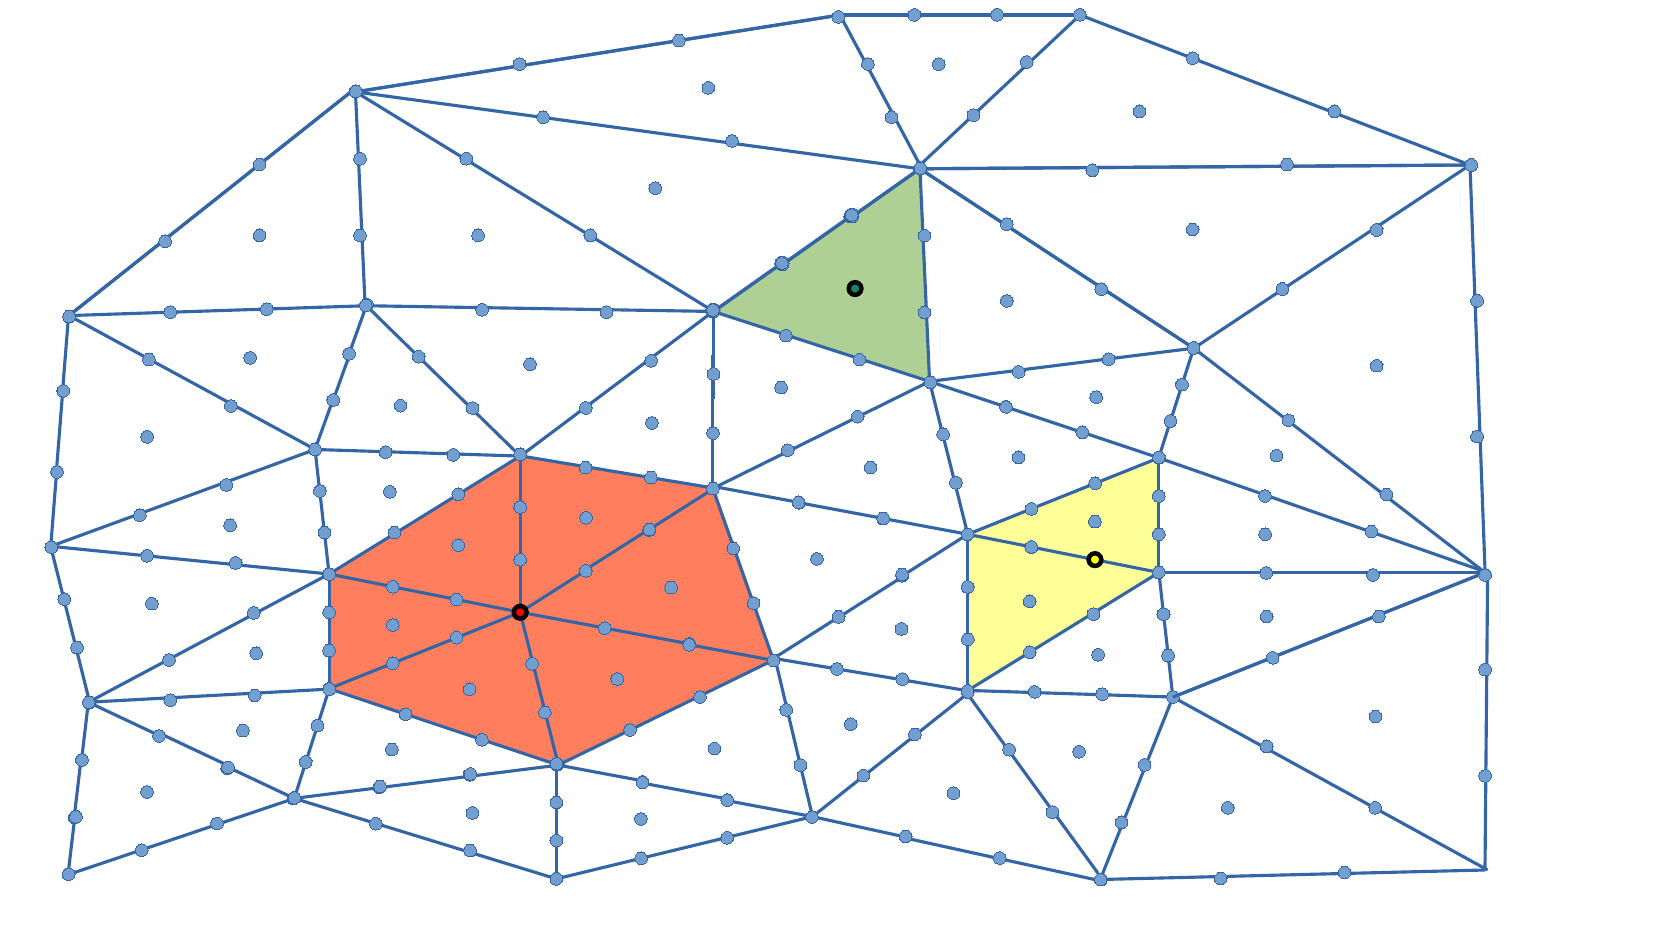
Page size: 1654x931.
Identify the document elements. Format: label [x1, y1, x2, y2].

text_box [513, 57, 526, 71]
text_box [1258, 527, 1272, 541]
text_box [810, 552, 824, 566]
text_box [636, 775, 649, 789]
text_box [999, 400, 1013, 414]
text_box [1470, 430, 1484, 443]
text_box [1156, 607, 1171, 621]
text_box [1370, 359, 1384, 372]
text_box [1091, 648, 1105, 662]
text_box [163, 693, 177, 707]
text_box [379, 445, 392, 459]
text_box [634, 812, 648, 826]
text_box [1089, 390, 1103, 404]
text_box [1000, 294, 1014, 308]
text_box [57, 592, 71, 606]
text_box [720, 793, 734, 807]
text_box [708, 742, 721, 755]
text_box [223, 518, 237, 532]
text_box [353, 228, 367, 242]
text_box [82, 696, 96, 710]
text_box [1186, 51, 1200, 65]
text_box [299, 755, 313, 769]
text_box [308, 442, 322, 456]
text_box [885, 110, 898, 124]
text_box [1166, 690, 1180, 704]
text_box [140, 430, 154, 444]
text_box [1221, 801, 1235, 815]
text_box [1020, 55, 1034, 69]
text_box [383, 485, 397, 499]
text_box [466, 401, 479, 415]
text_box [644, 354, 658, 368]
text_box [243, 351, 257, 365]
text_box [1186, 223, 1200, 236]
text_box [1266, 651, 1279, 665]
text_box [1028, 685, 1041, 699]
text_box [62, 867, 76, 881]
text_box [1085, 163, 1099, 177]
text_box [1175, 378, 1189, 391]
text_box [1115, 815, 1128, 829]
text_box [1276, 282, 1289, 296]
text_box [475, 303, 489, 317]
text_box [895, 568, 909, 583]
text_box [583, 228, 597, 242]
text_box [459, 152, 473, 166]
text_box [1369, 710, 1382, 723]
text_box [1260, 739, 1274, 753]
text_box [1258, 489, 1272, 503]
text_box [707, 367, 720, 381]
text_box [359, 298, 374, 312]
text_box [523, 357, 537, 371]
text_box [961, 451, 1166, 699]
text_box [1000, 217, 1014, 231]
text_box [260, 302, 274, 316]
text_box [830, 662, 844, 676]
text_box [861, 57, 875, 71]
text_box [253, 158, 266, 171]
text_box [648, 181, 662, 195]
text_box [1280, 158, 1294, 171]
text_box [219, 478, 233, 492]
text_box [412, 350, 426, 364]
text_box [372, 780, 387, 794]
text_box [311, 719, 324, 732]
text_box [844, 717, 858, 731]
text_box [253, 228, 266, 242]
text_box [1075, 425, 1089, 439]
text_box [990, 8, 1004, 22]
text_box [322, 447, 781, 771]
text_box [1002, 743, 1016, 757]
text_box [1012, 450, 1025, 464]
text_box [62, 310, 76, 323]
text_box [1260, 610, 1274, 623]
text_box [1138, 758, 1151, 772]
text_box [236, 724, 250, 737]
text_box [342, 347, 356, 361]
text_box [1102, 352, 1115, 366]
text_box [805, 810, 819, 824]
text_box [1164, 414, 1177, 428]
text_box [1368, 801, 1382, 815]
text_box [1282, 413, 1295, 427]
text_box [1478, 663, 1492, 676]
text_box [908, 728, 922, 741]
text_box [1328, 104, 1341, 118]
text_box [385, 743, 399, 756]
text_box [895, 672, 909, 686]
text_box [229, 556, 243, 570]
text_box [326, 393, 340, 407]
text_box [1366, 568, 1380, 582]
text_box [1094, 282, 1108, 296]
text_box [1372, 610, 1386, 623]
text_box [158, 234, 172, 248]
text_box [1133, 104, 1146, 118]
text_box [832, 610, 846, 624]
text_box [908, 8, 921, 22]
text_box [706, 426, 720, 440]
text_box [600, 305, 613, 319]
text_box [1046, 805, 1059, 819]
text_box [851, 410, 865, 424]
text_box [140, 785, 154, 799]
text_box [792, 495, 806, 510]
text_box [142, 353, 156, 366]
text_box [288, 791, 301, 805]
text_box [349, 84, 363, 98]
text_box [1012, 365, 1026, 379]
text_box [1478, 769, 1492, 783]
text_box [162, 653, 176, 667]
text_box [1161, 649, 1175, 662]
text_box [446, 448, 460, 462]
text_box [68, 810, 83, 824]
text_box [645, 416, 659, 430]
text_box [1338, 866, 1352, 879]
text_box [1072, 745, 1086, 759]
text_box [1073, 8, 1087, 22]
text_box [549, 834, 563, 848]
text_box [1270, 449, 1283, 462]
text_box [463, 767, 477, 782]
text_box [705, 161, 937, 389]
text_box [967, 108, 980, 122]
text_box [135, 843, 149, 857]
text_box [895, 622, 908, 636]
text_box [936, 427, 950, 441]
text_box [876, 512, 890, 525]
text_box [1478, 568, 1492, 582]
text_box [1187, 341, 1200, 355]
text_box [44, 540, 58, 554]
text_box [394, 399, 407, 413]
text_box [463, 844, 477, 857]
text_box [224, 399, 238, 413]
text_box [1365, 525, 1378, 538]
text_box [932, 57, 946, 71]
text_box [50, 465, 64, 479]
text_box [781, 443, 795, 457]
text_box [248, 689, 262, 702]
text_box [831, 10, 845, 24]
text_box [947, 786, 960, 800]
text_box [899, 830, 913, 843]
text_box [550, 872, 563, 886]
text_box [1370, 223, 1384, 237]
text_box [210, 817, 224, 830]
text_box [56, 384, 70, 398]
text_box [672, 34, 686, 47]
text_box [993, 851, 1007, 865]
text_box [794, 758, 807, 772]
text_box [471, 228, 485, 242]
text_box [140, 549, 154, 563]
text_box [864, 461, 877, 474]
text_box [634, 851, 648, 865]
text_box [145, 597, 159, 610]
text_box [1214, 872, 1228, 885]
text_box [152, 729, 166, 743]
text_box [949, 476, 963, 490]
text_box [725, 134, 739, 148]
text_box [247, 606, 261, 620]
text_box [369, 817, 383, 831]
text_box [318, 526, 331, 539]
text_box [466, 806, 479, 820]
text_box [75, 753, 89, 767]
text_box [313, 484, 327, 498]
text_box [779, 703, 793, 717]
text_box [220, 761, 235, 775]
text_box [1094, 873, 1108, 886]
text_box [857, 769, 870, 782]
text_box [774, 381, 788, 394]
text_box [1464, 158, 1478, 172]
text_box [702, 81, 715, 95]
text_box [249, 646, 263, 660]
text_box [536, 110, 550, 124]
text_box [720, 831, 734, 845]
text_box [353, 152, 367, 166]
text_box [1379, 488, 1393, 501]
text_box [579, 401, 593, 415]
text_box [1259, 566, 1273, 580]
text_box [133, 508, 147, 522]
text_box [1470, 294, 1484, 308]
text_box [550, 796, 563, 809]
text_box [1095, 687, 1109, 701]
text_box [70, 641, 84, 654]
text_box [163, 305, 177, 319]
